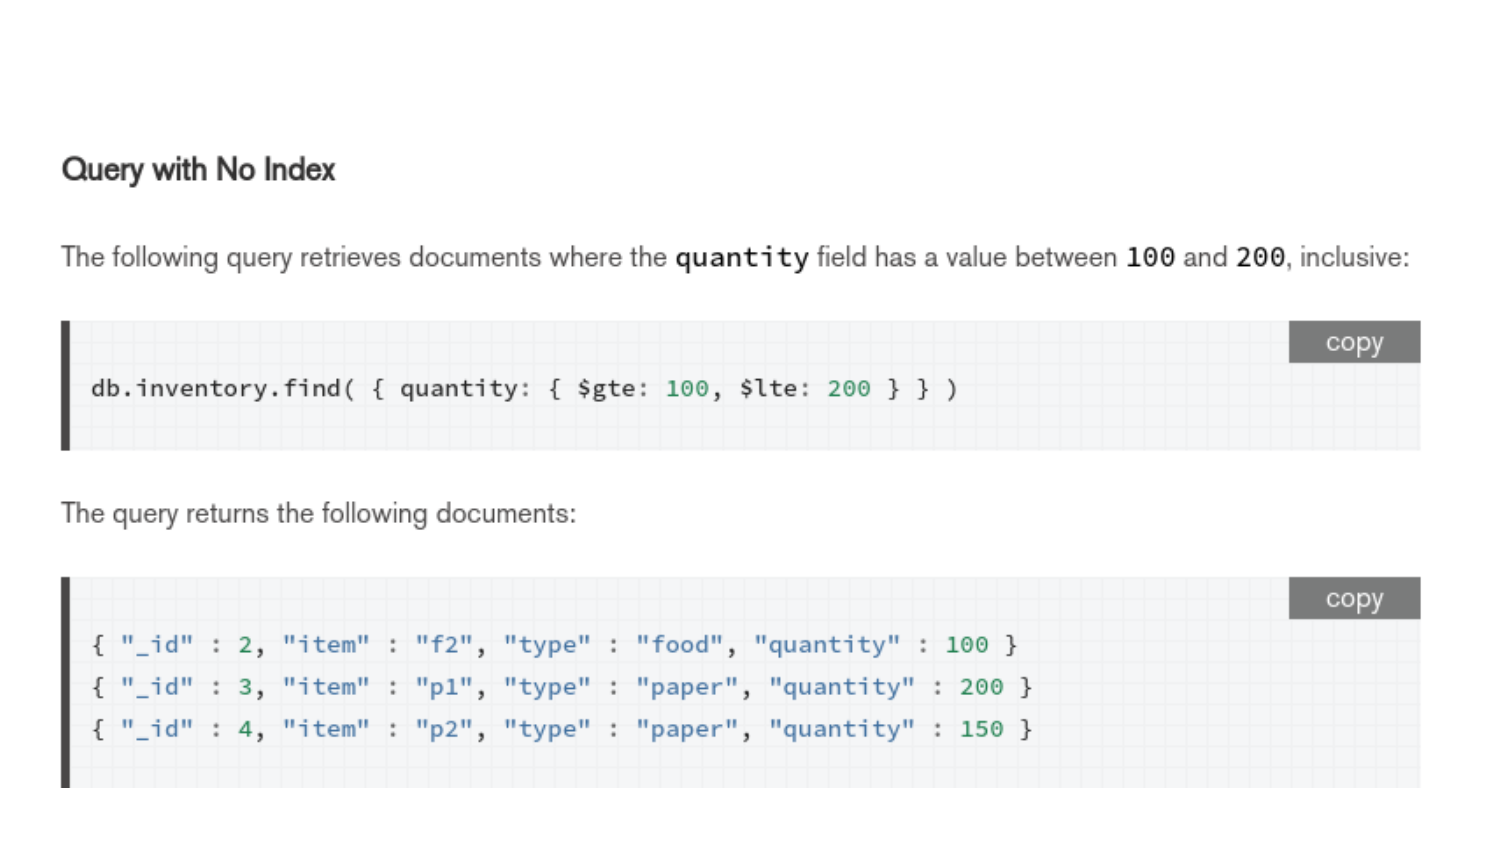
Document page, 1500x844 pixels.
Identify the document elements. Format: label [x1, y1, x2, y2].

picture [0, 125, 1500, 788]
